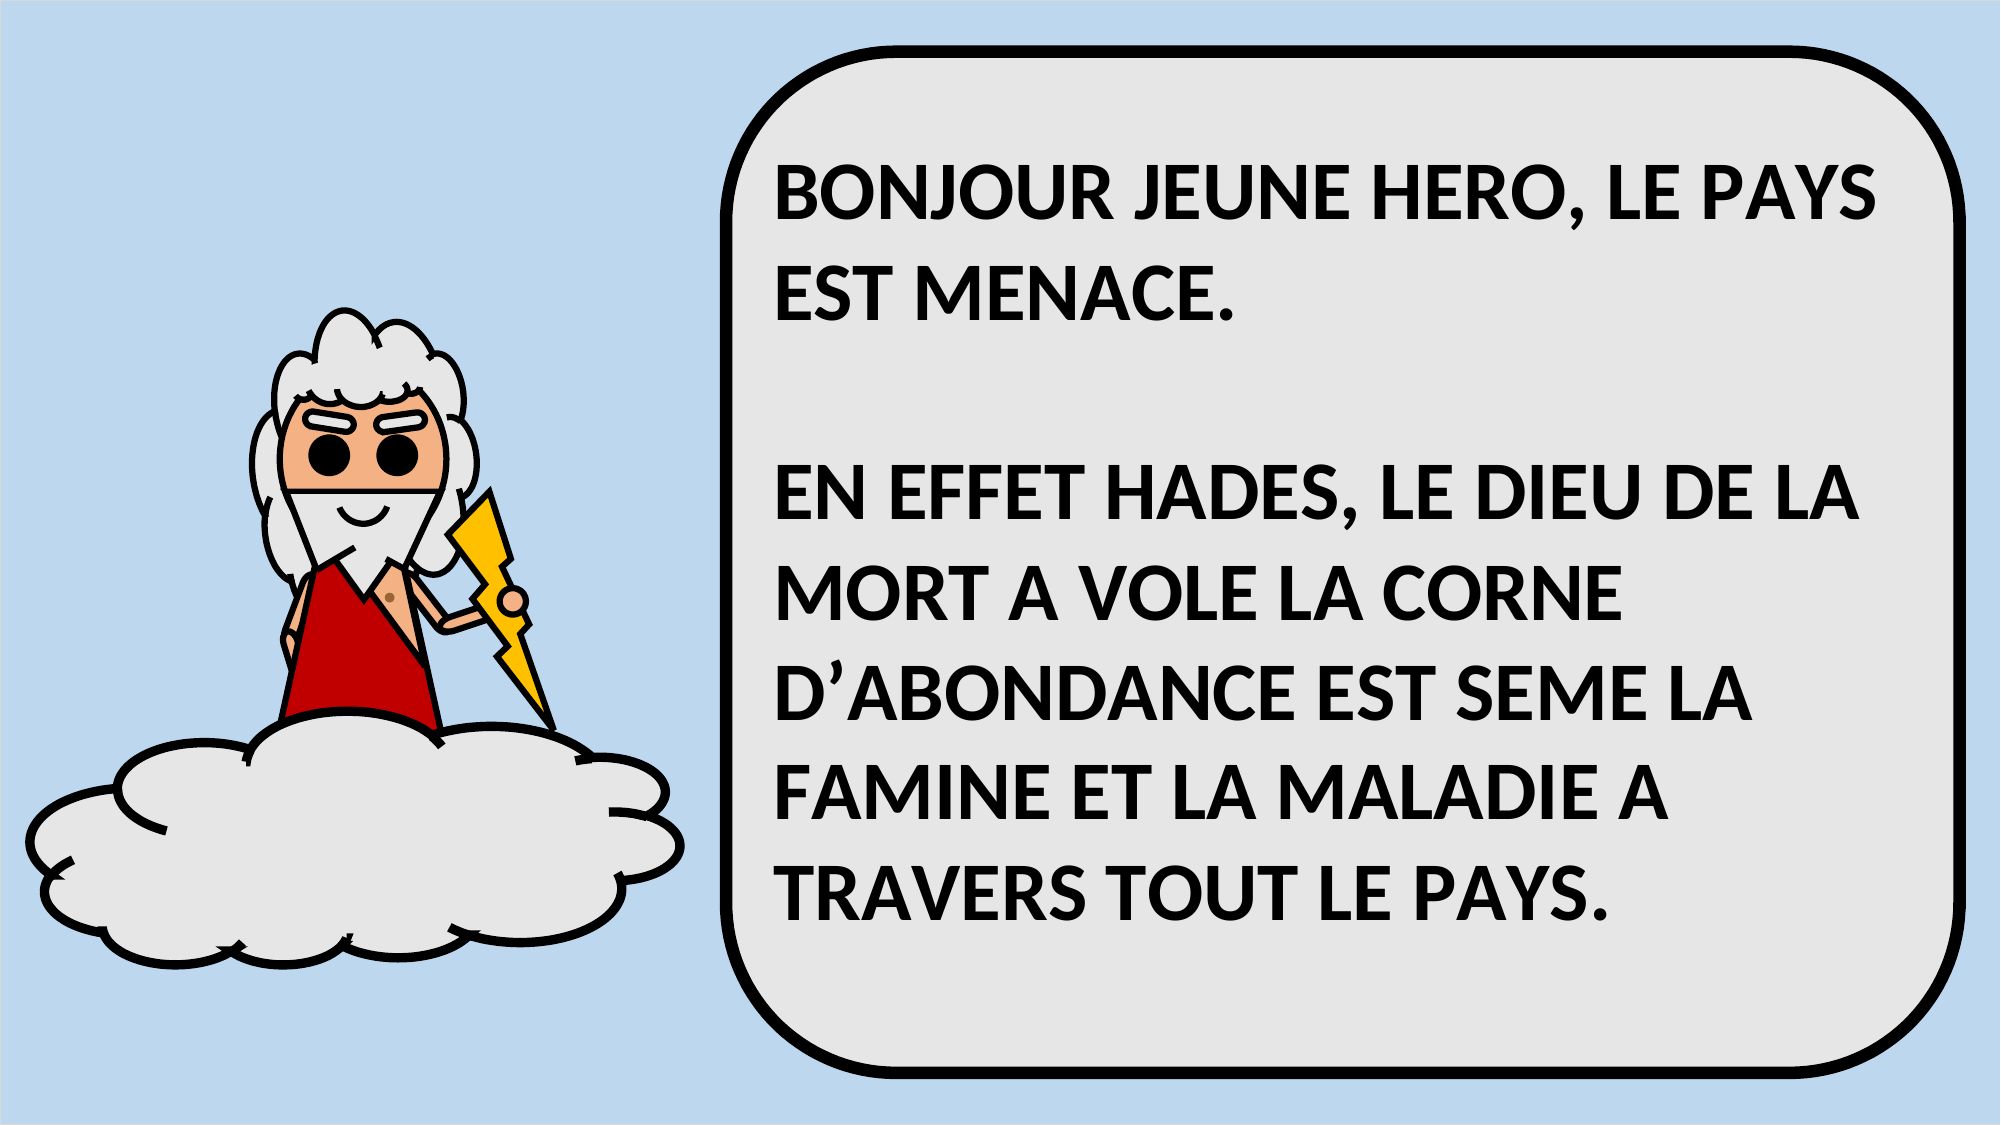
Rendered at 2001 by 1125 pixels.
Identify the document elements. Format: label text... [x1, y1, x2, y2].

text_box [0, 0, 2000, 1125]
text_box BONJOUR JEUNE HERO, LE PAYS EST MENACE. EN EFFET HADES, LE DIEU DE LA MORT A VOLE LA CORNE D’ABONDANCE EST SEME LA FAMINE ET LA MALADIE A TRAVERS TOUT LE PAYS. [758, 129, 1950, 953]
